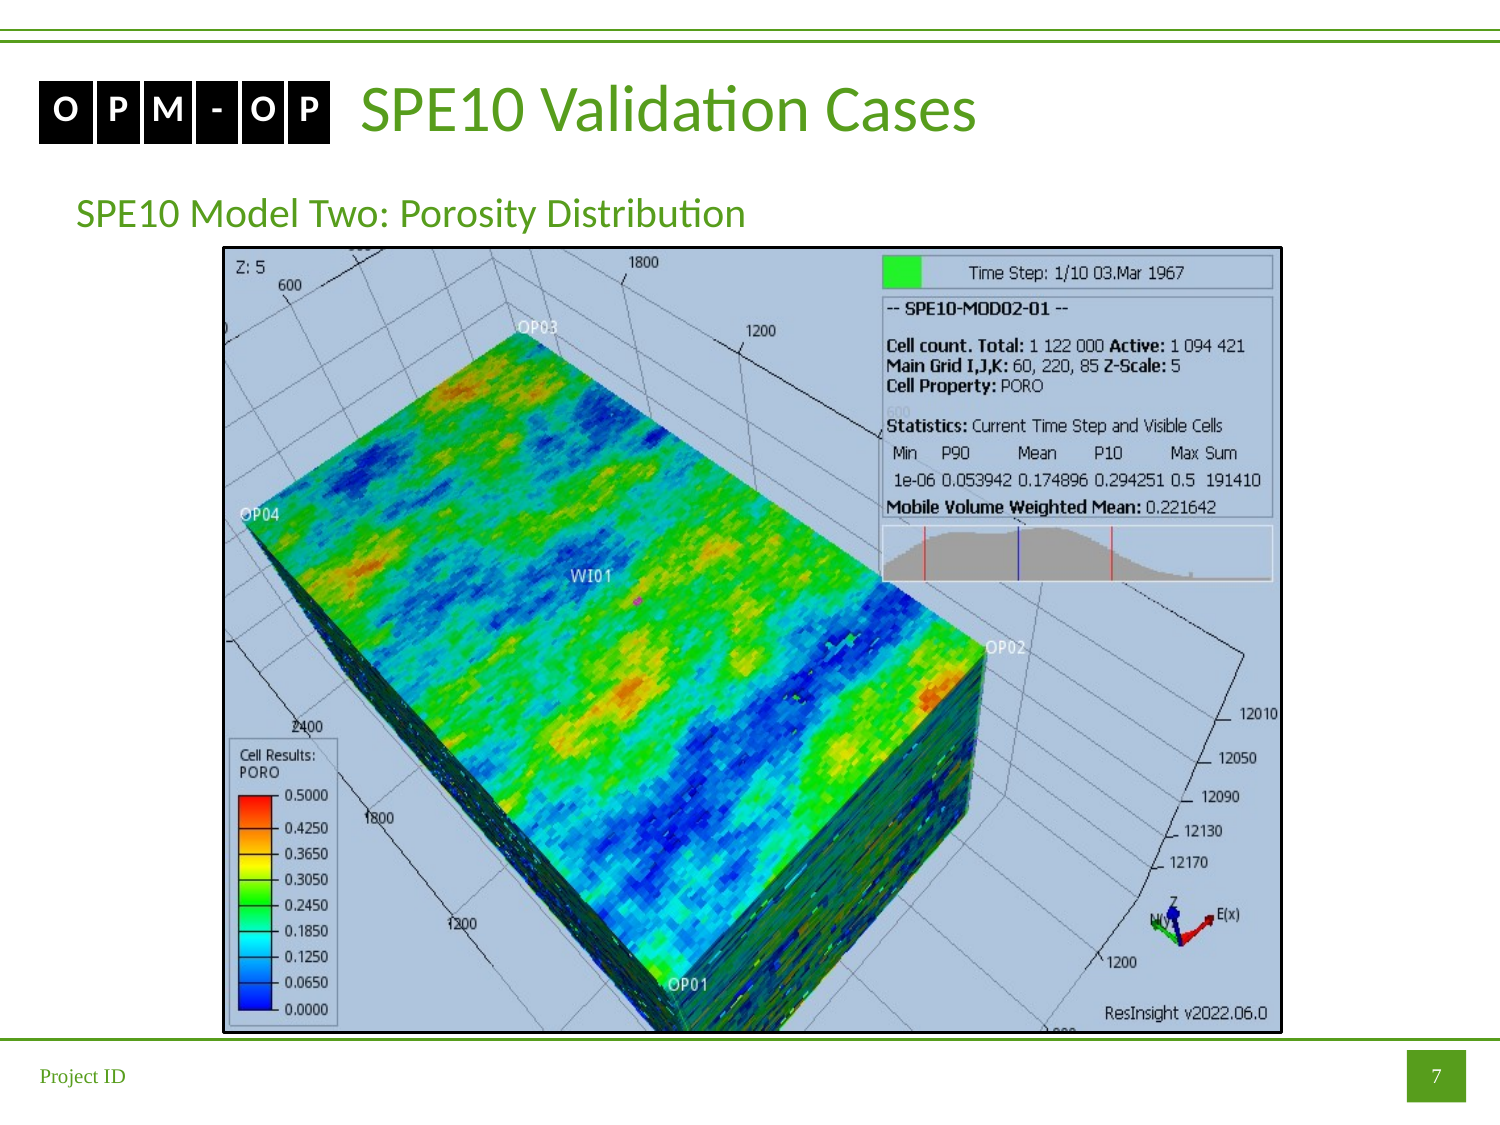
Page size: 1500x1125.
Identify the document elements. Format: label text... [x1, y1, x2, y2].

picture [225, 248, 1280, 1031]
title SPE10 Validation Cases [360, 69, 1425, 161]
list SPE10 Model Two: Porosity Distribution [76, 196, 1427, 279]
